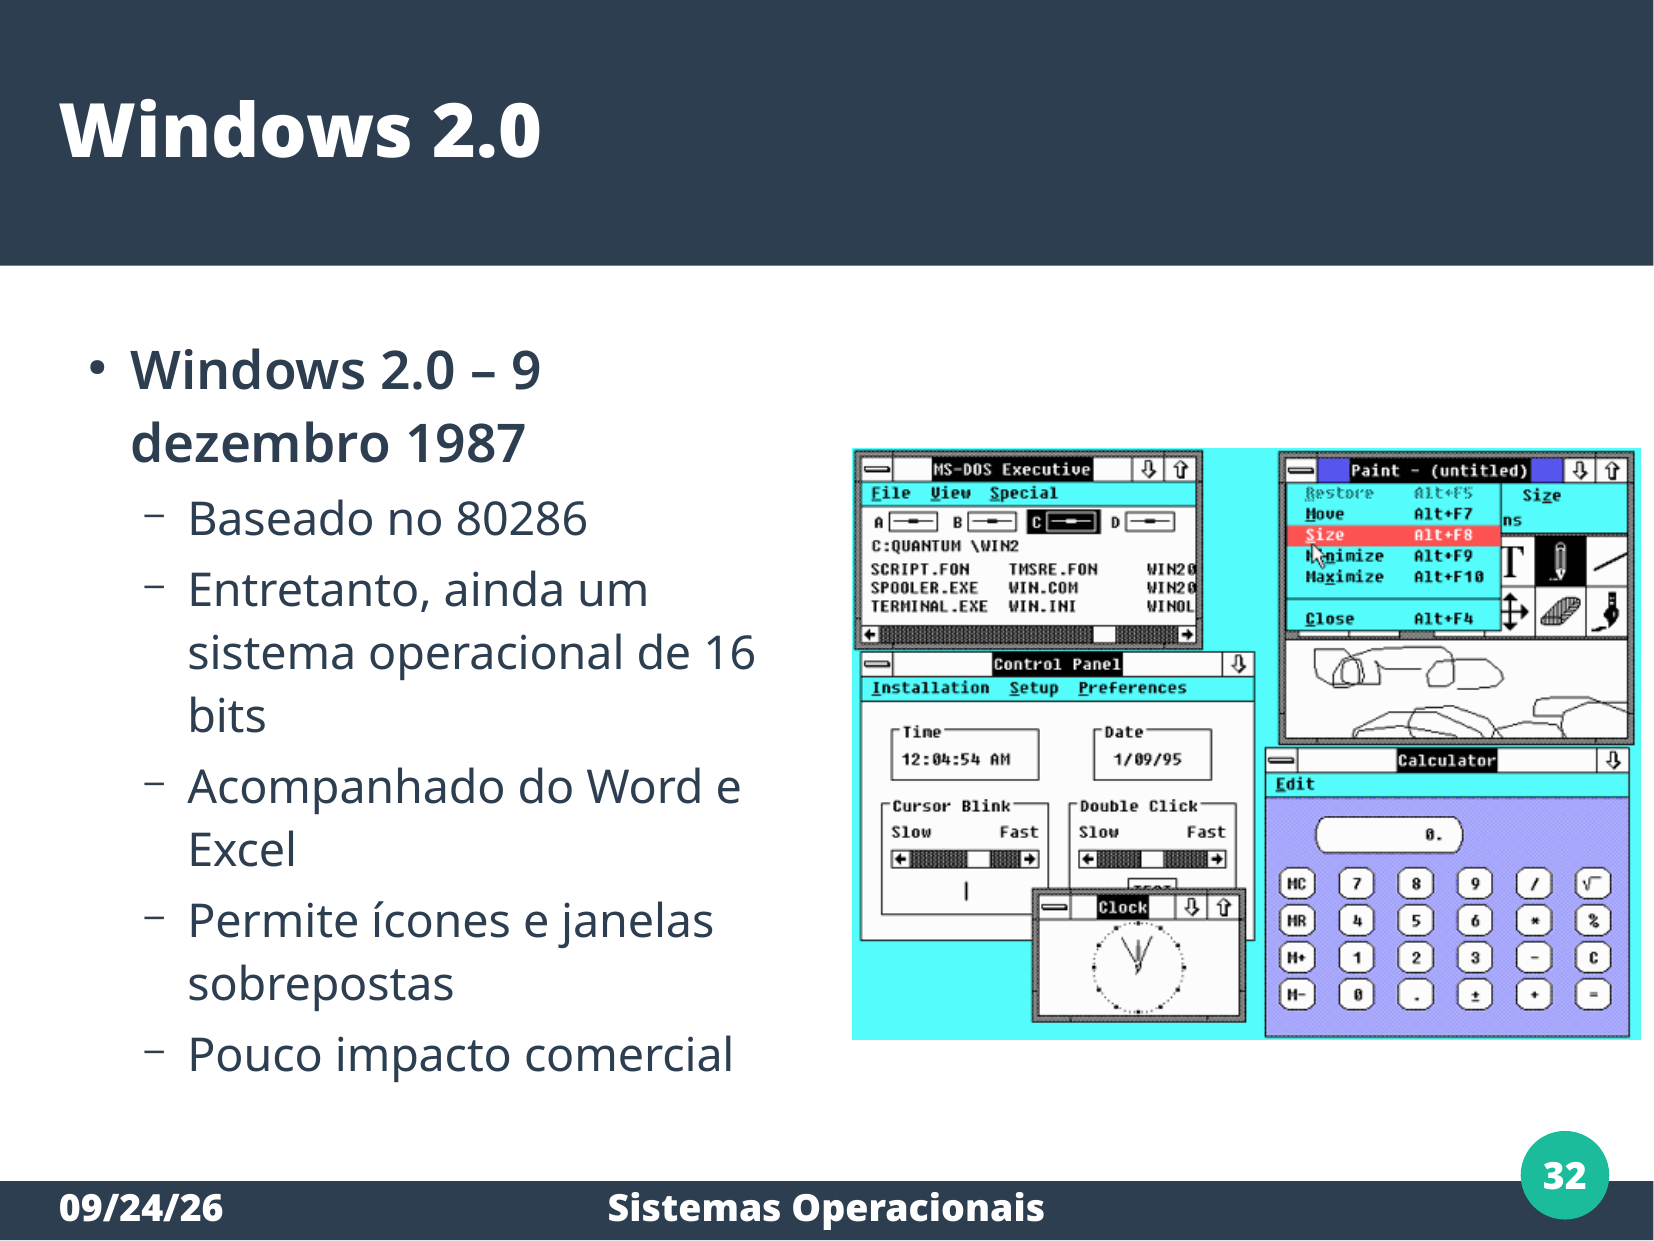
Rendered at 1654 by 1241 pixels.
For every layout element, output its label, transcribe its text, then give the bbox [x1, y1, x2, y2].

title Windows 2.0 [59, 49, 1595, 207]
list Windows 2.0 – 9 dezembro 1987 Baseado no 80286 Entretanto, ainda um sistema operacional de 16 bits Acompanhado do Word e Excel Permite ícones e janelas sobrepostas Pouco impacto comercial [59, 324, 804, 1099]
picture [852, 448, 1641, 1040]
